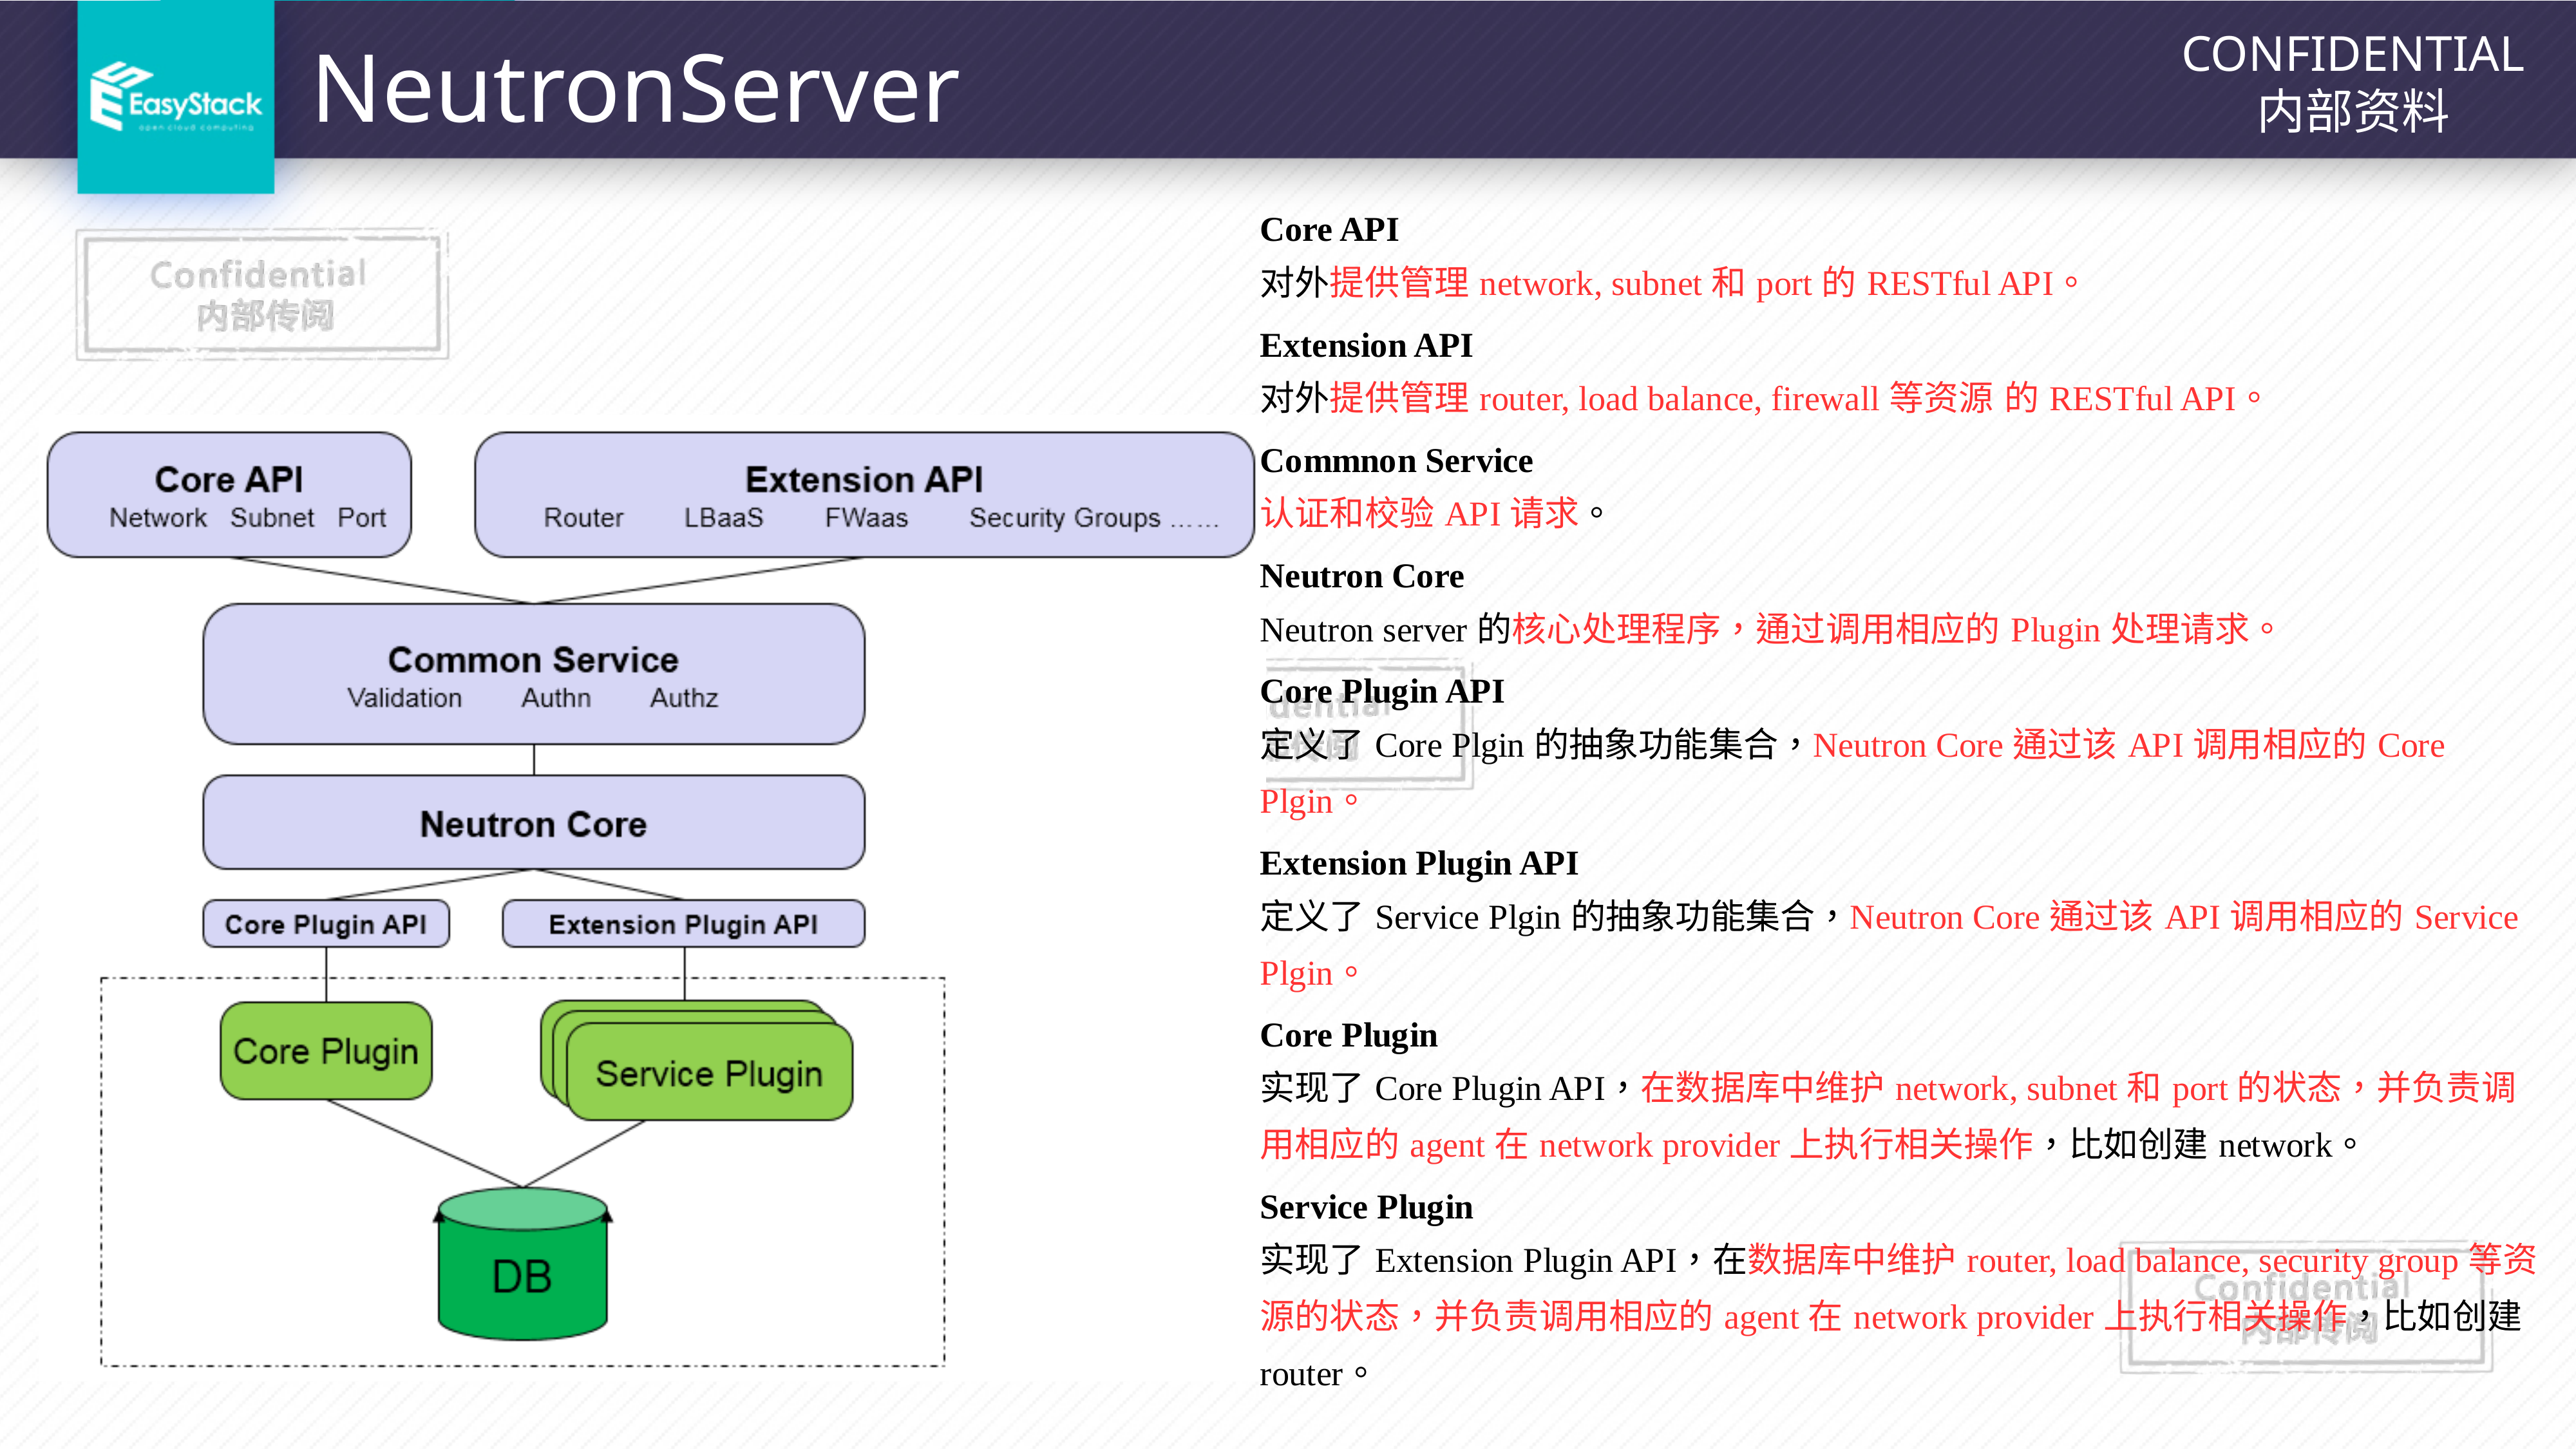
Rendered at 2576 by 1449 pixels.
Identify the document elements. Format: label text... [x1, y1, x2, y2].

text_box NeutronServer [301, 17, 1073, 136]
chart [1259, 209, 2539, 1405]
picture [0, 0, 2576, 1449]
